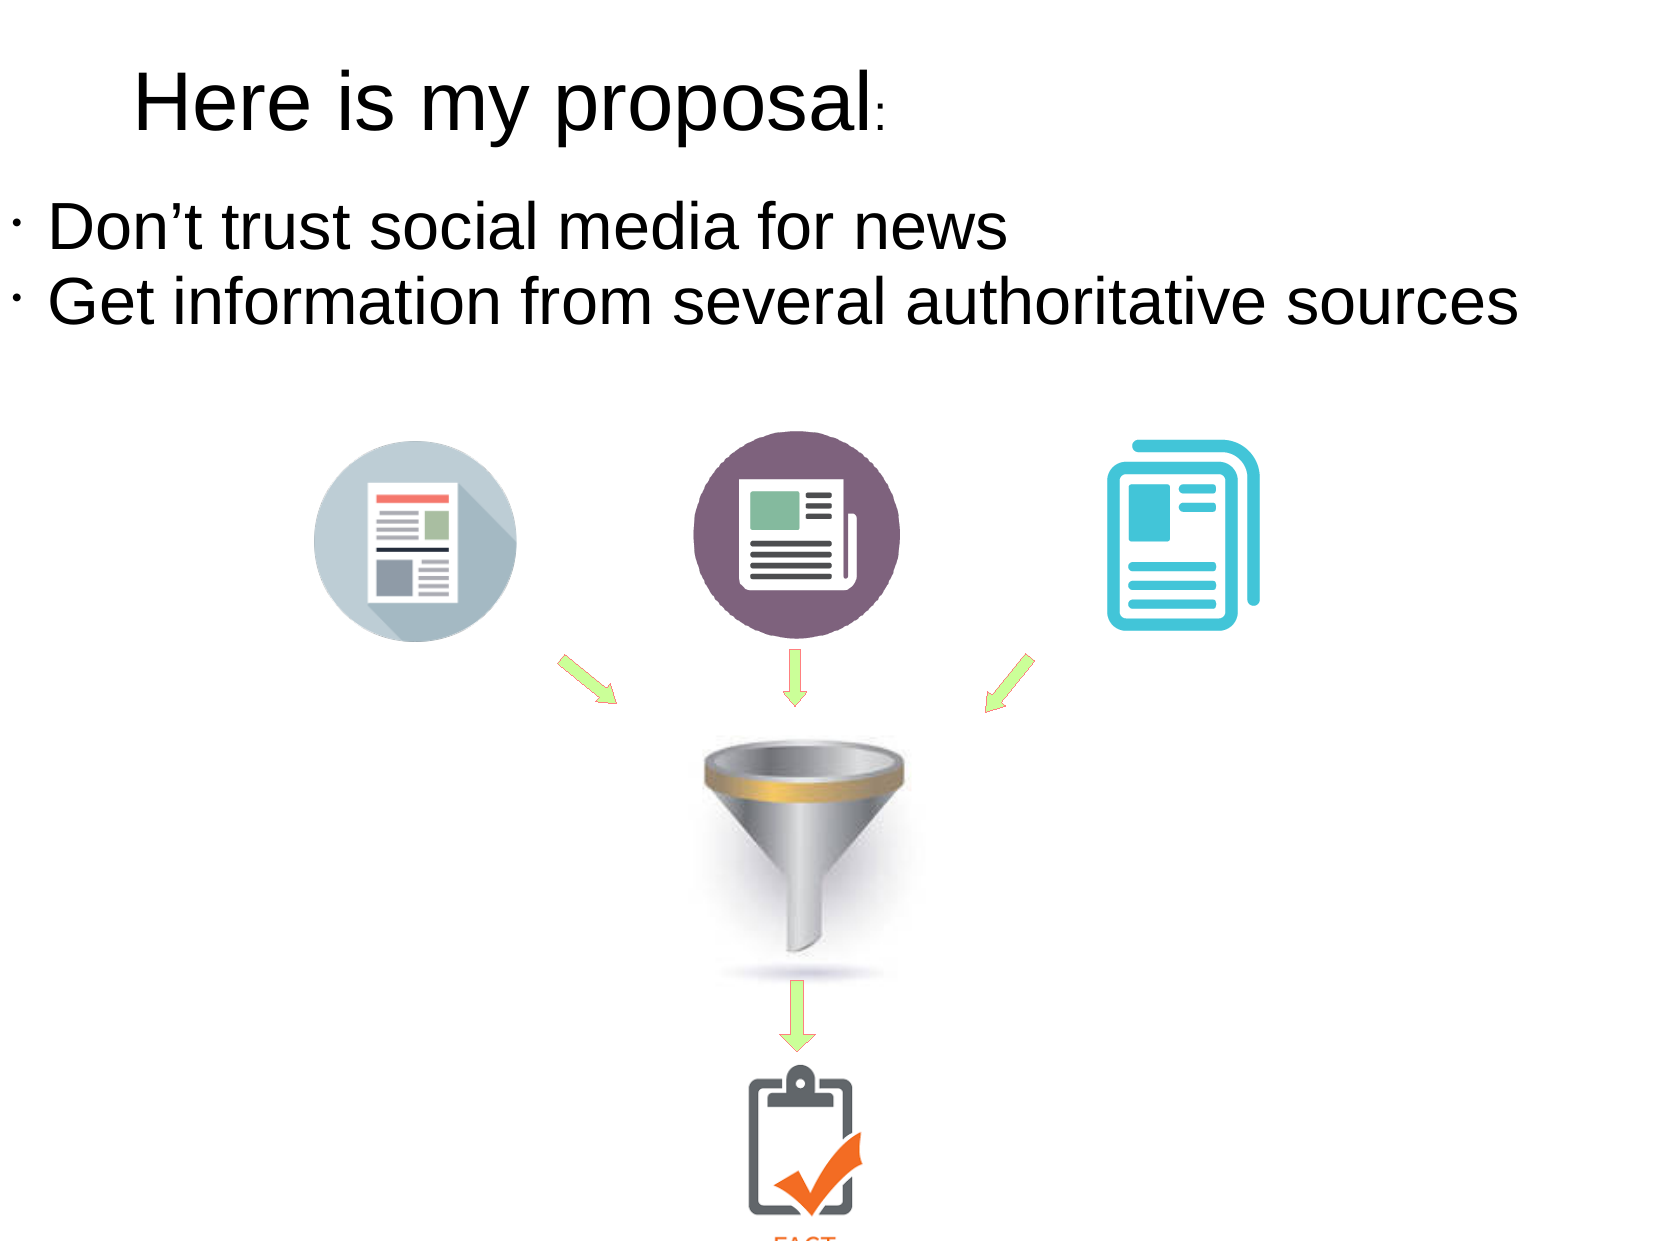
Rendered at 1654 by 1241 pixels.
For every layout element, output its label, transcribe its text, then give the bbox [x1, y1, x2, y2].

text_box [557, 654, 617, 704]
picture [661, 708, 957, 1004]
picture [690, 427, 903, 641]
subtitle Don’t trust social media for news Get information from several authoritative sources [11, 188, 1630, 339]
text_box Here is my proposal: [118, 47, 1017, 156]
text_box [985, 653, 1035, 713]
picture [1084, 436, 1281, 634]
picture [685, 1042, 919, 1241]
text_box [779, 980, 816, 1052]
text_box [783, 649, 807, 707]
picture [312, 439, 517, 644]
